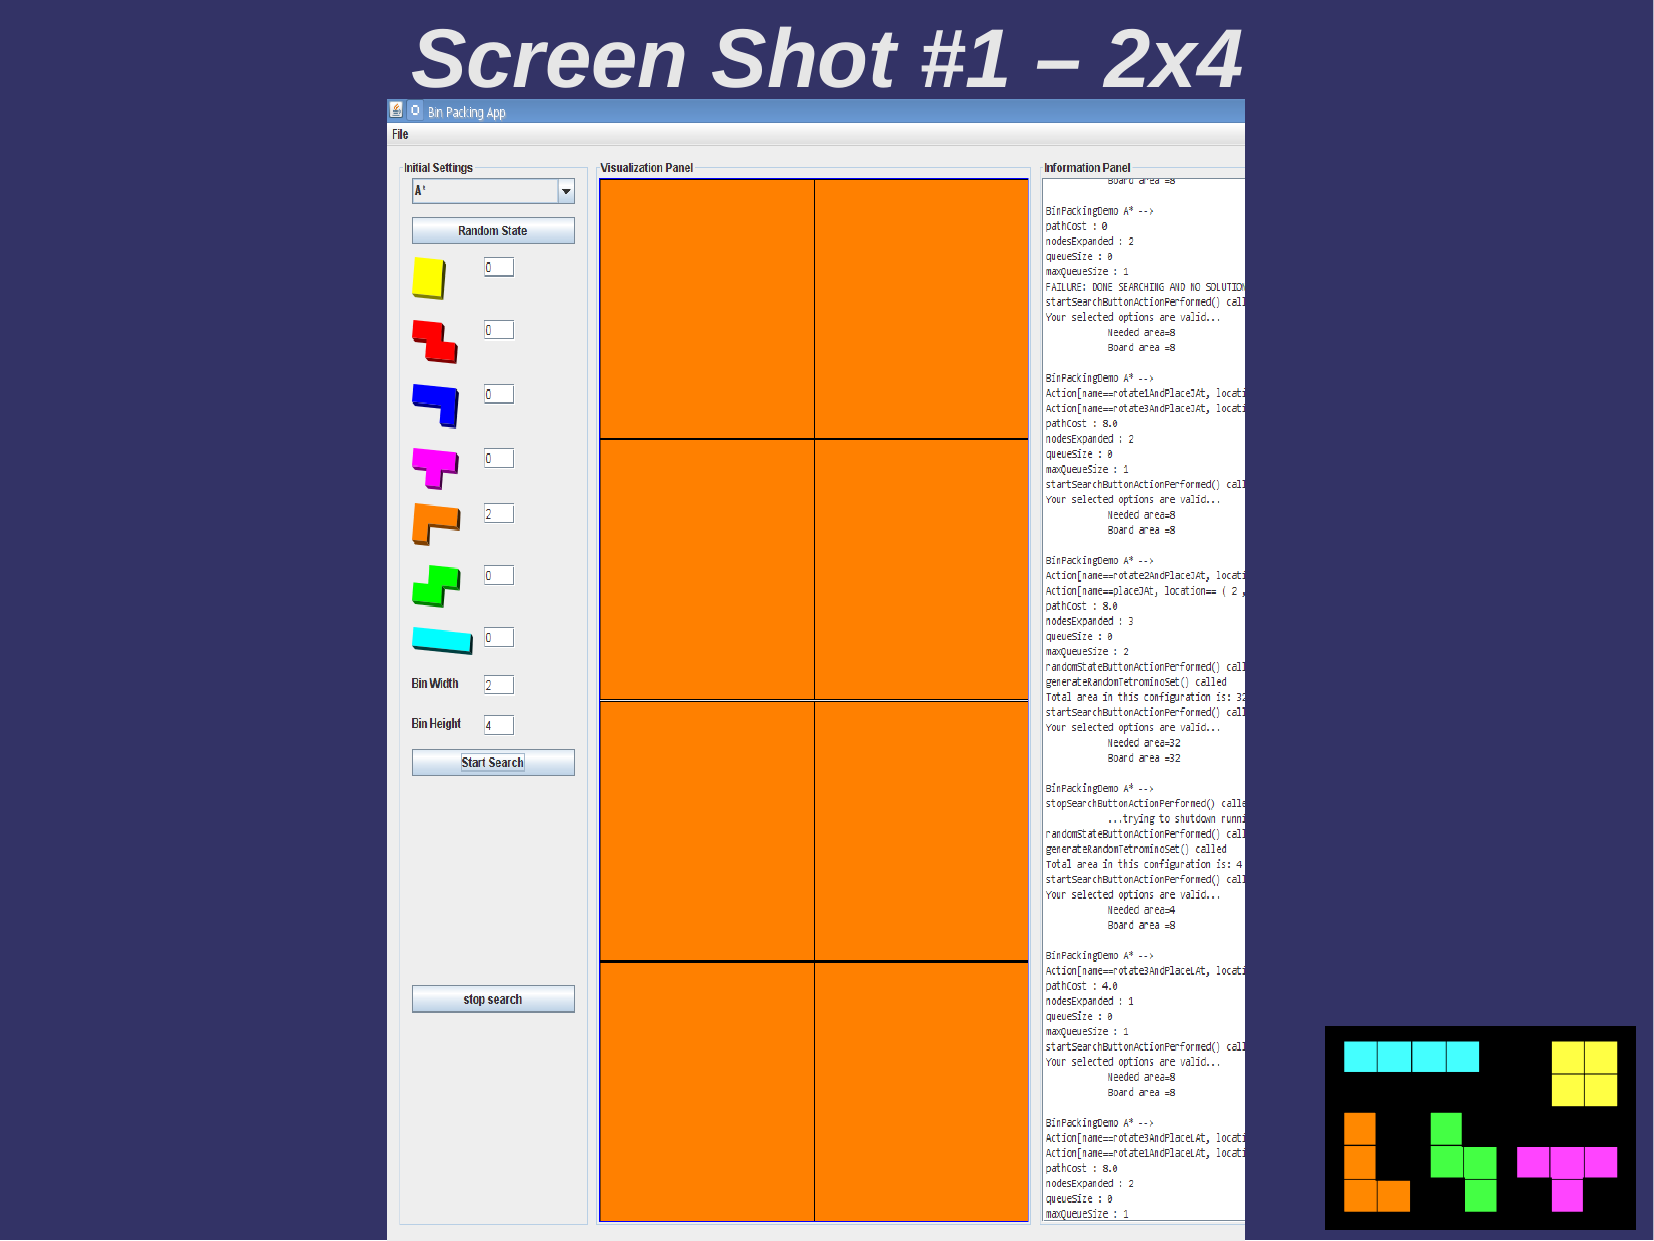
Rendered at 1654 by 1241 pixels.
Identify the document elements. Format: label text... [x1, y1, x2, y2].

picture [1325, 1026, 1636, 1230]
picture [387, 99, 1246, 1241]
title Screen Shot #1 – 2x4 [121, 0, 1534, 163]
